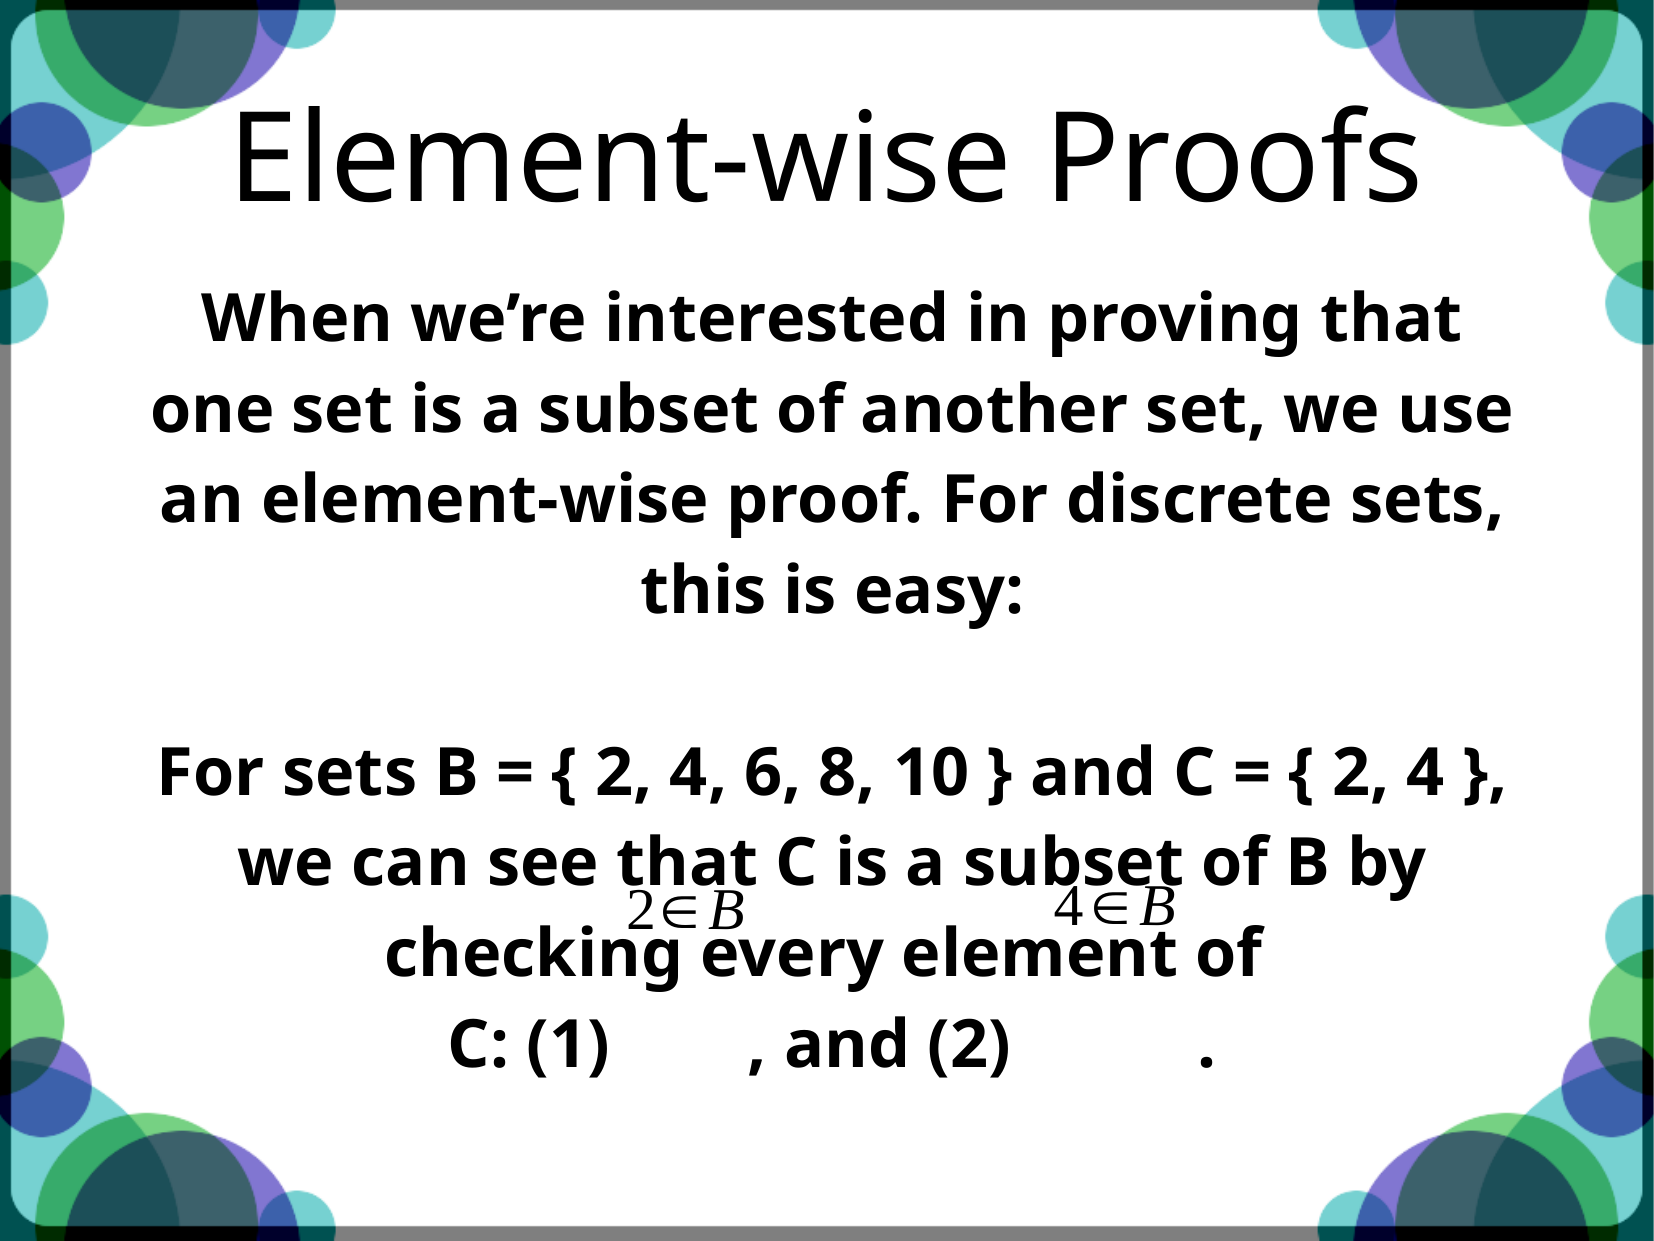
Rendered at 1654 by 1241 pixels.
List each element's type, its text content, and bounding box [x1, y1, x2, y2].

chart [611, 877, 760, 944]
picture [0, 0, 1654, 1241]
chart [1038, 873, 1191, 940]
title Element-wise Proofs [82, 49, 1571, 257]
text_box When we’re interested in proving that one set is a subset of another set, we use an element-wise proof. For discrete sets, this is easy: For sets B = { 2, 4, 6, 8, 10 } and C = { 2, 4 }, we can see that C is a subset of B by checking every element of C: (1) , and (2) . [135, 270, 1531, 943]
